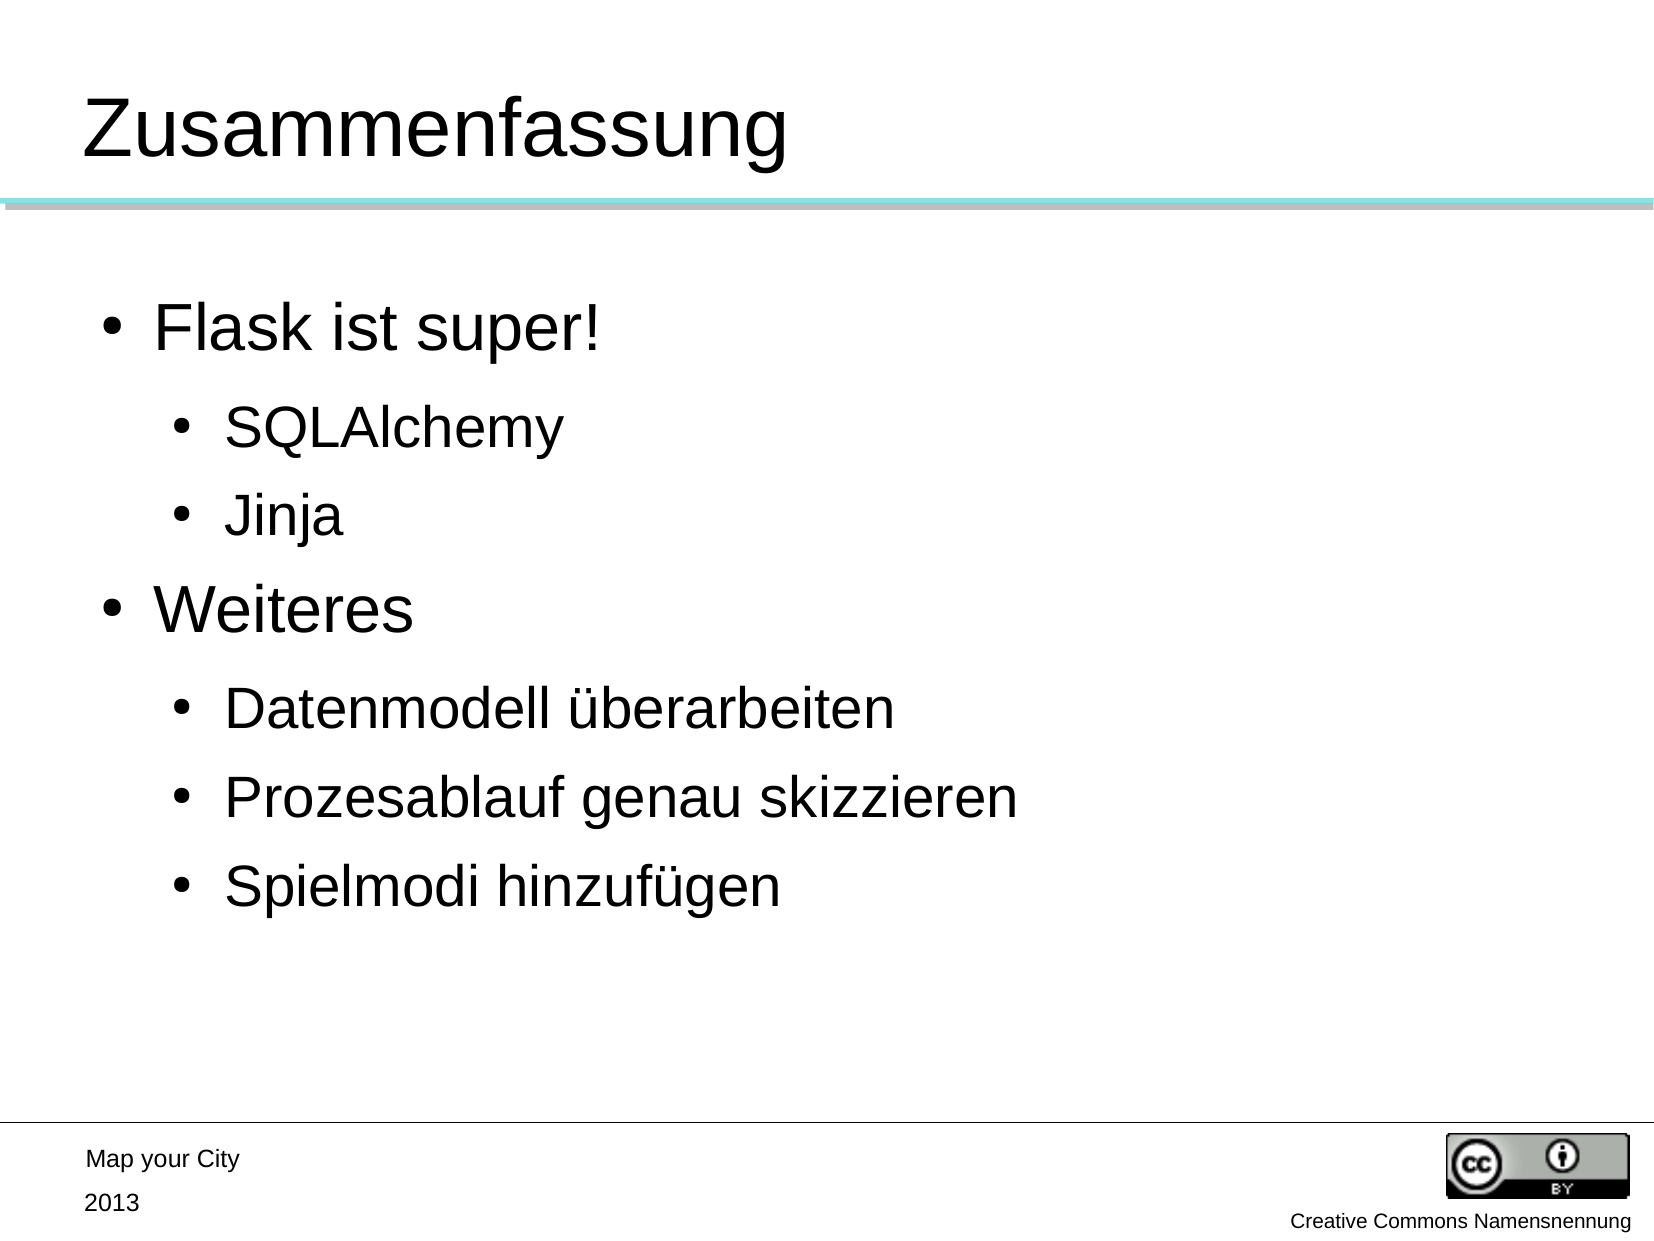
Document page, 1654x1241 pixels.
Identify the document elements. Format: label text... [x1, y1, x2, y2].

text_box Creative Commons Namensnennung [1275, 1202, 1654, 1241]
list Flask ist super! SQLAlchemy Jinja Weiteres Datenmodell überarbeiten Prozesablauf genau skizzieren Spielmodi hinzufügen [82, 290, 1571, 1109]
text_box Map your City [70, 1137, 308, 1180]
picture [1446, 1133, 1630, 1199]
title Zusammenfassung [82, 81, 1571, 175]
text_box 2013 [69, 1181, 674, 1225]
